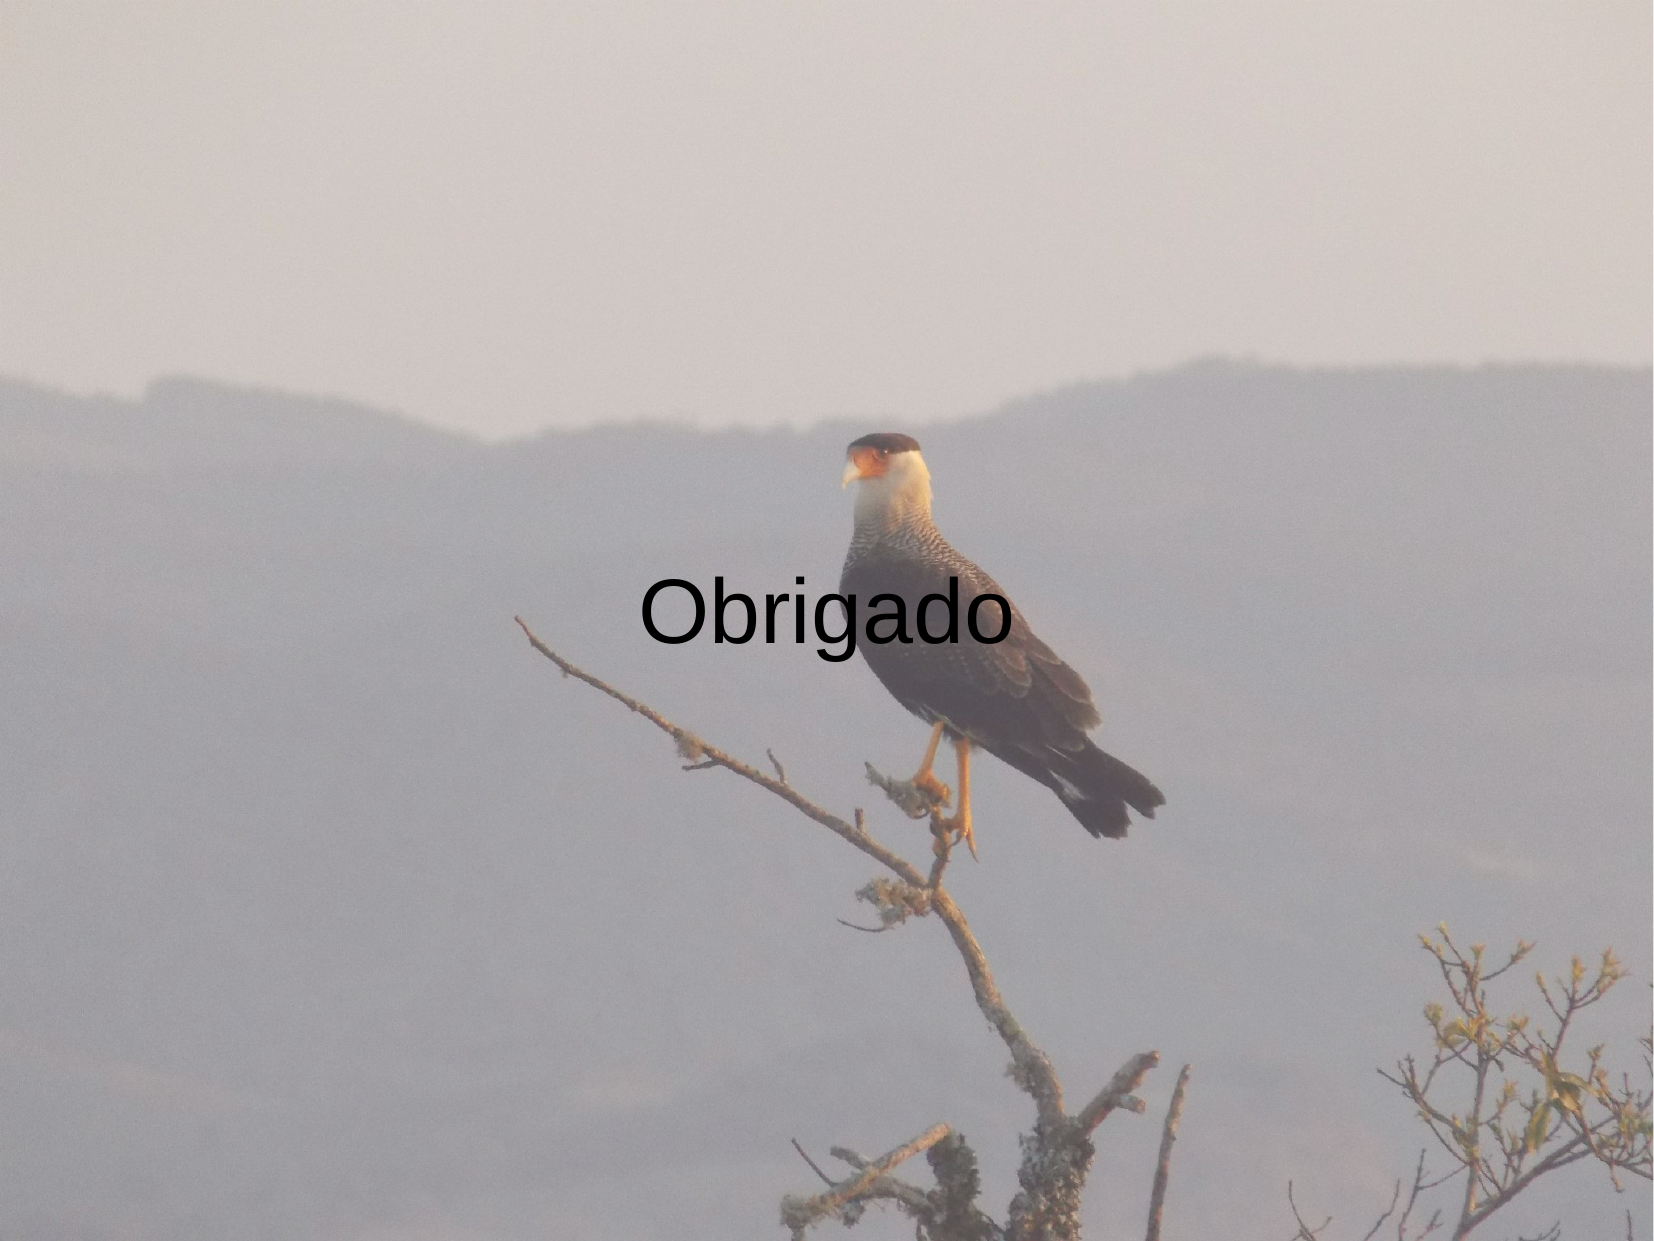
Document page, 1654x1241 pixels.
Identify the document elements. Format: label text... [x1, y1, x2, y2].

picture [0, 0, 1654, 1241]
title Obrigado [82, 507, 1571, 715]
